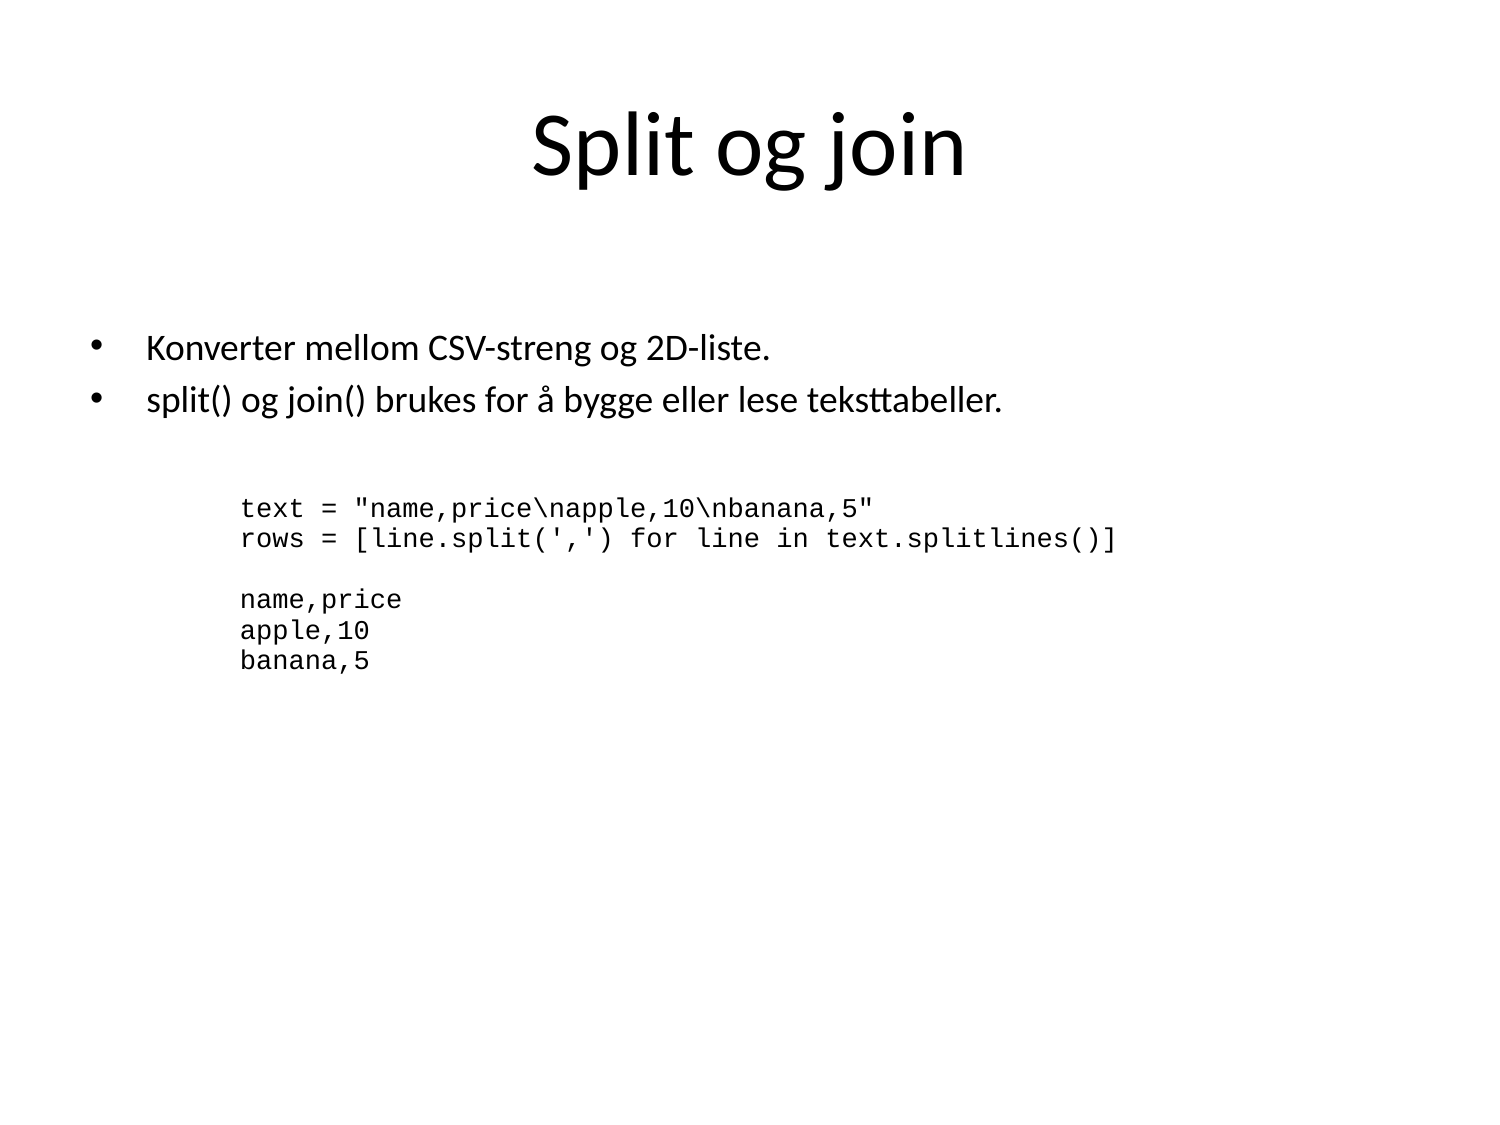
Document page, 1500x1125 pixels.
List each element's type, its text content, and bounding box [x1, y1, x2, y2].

text_box text = "name,price\napple,10\nbanana,5" rows = [line.split(',') for line in text.splitlines()] name,price apple,10 banana,5 [225, 487, 1313, 686]
list Konverter mellom CSV-streng og 2D-liste. split() og join() brukes for å bygge eller lese teksttabeller. [75, 262, 1425, 1005]
title Split og join [75, 45, 1425, 233]
